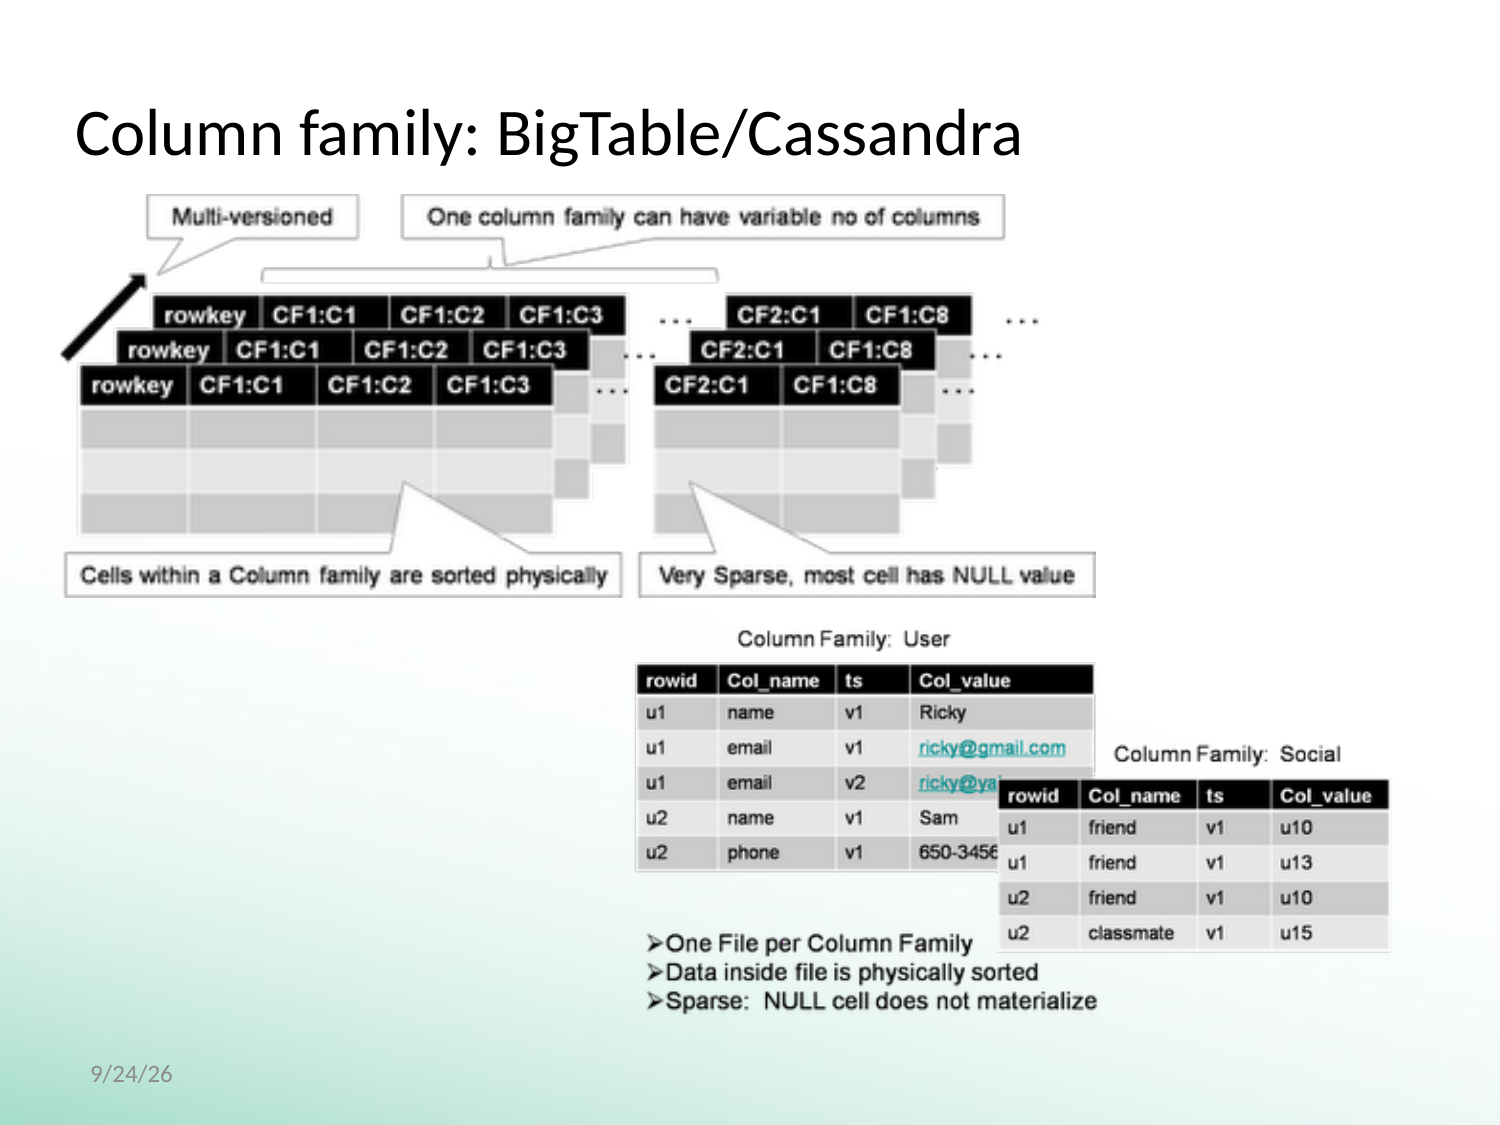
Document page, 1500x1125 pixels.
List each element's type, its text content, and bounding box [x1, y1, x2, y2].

picture [0, 0, 1500, 1125]
title Column family: BigTable/Cassandra [75, 45, 1425, 233]
